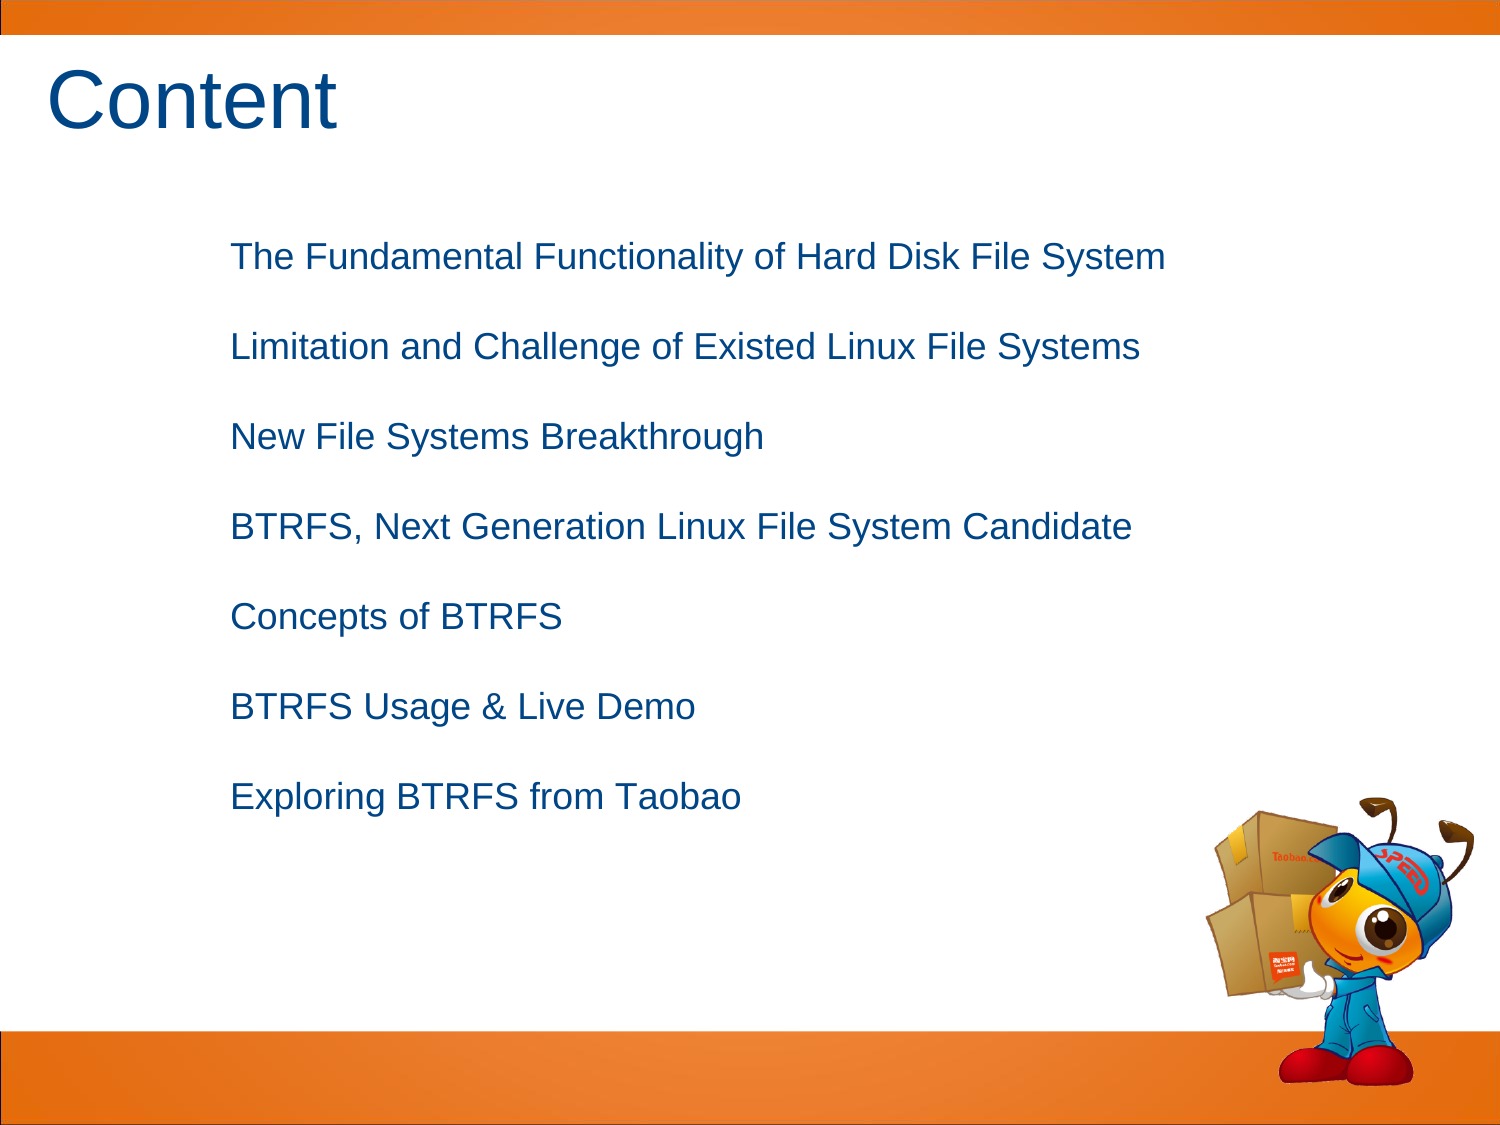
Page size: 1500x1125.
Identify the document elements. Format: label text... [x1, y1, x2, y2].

text_box Content [32, 37, 354, 153]
picture [0, 785, 1500, 1125]
picture [0, 0, 1500, 35]
text_box The Fundamental Functionality of Hard Disk File System Limitation and Challenge of Existed Linux File Systems New File Systems Breakthrough BTRFS, Next Generation Linux File System Candidate Concepts of BTRFS BTRFS Usage & Live Demo Exploring BTRFS from Taobao [215, 224, 1181, 825]
